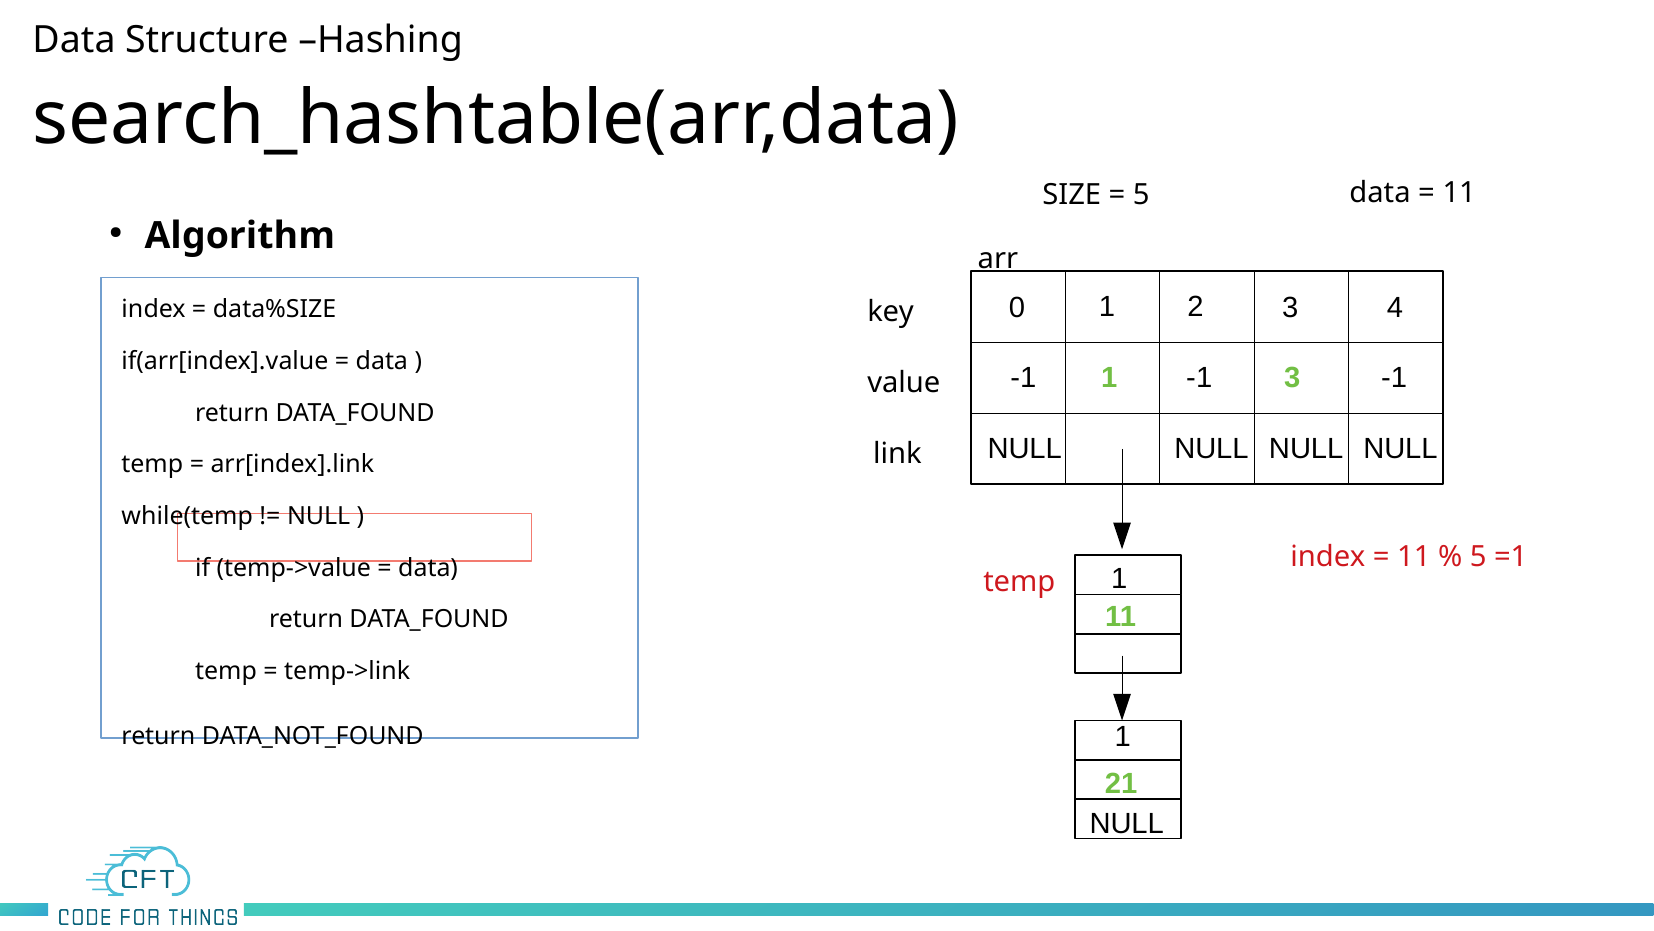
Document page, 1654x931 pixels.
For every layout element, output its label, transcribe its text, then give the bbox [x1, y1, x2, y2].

text_box [1349, 271, 1444, 342]
text_box [1349, 414, 1444, 424]
text_box [1143, 555, 1182, 592]
text_box 3 [1267, 283, 1314, 331]
text_box [1160, 343, 1254, 413]
text_box NULL [972, 424, 1077, 473]
text_box arr [963, 230, 1141, 280]
text_box [1255, 473, 1348, 484]
text_box 1 [1086, 353, 1142, 402]
text_box 0 [994, 283, 1041, 332]
text_box [1160, 473, 1254, 484]
text_box [1074, 603, 1182, 674]
text_box -1 [1366, 353, 1422, 402]
text_box NULL [1159, 424, 1254, 473]
text_box [1255, 414, 1348, 424]
text_box Algorithm [94, 200, 886, 269]
text_box [100, 277, 638, 739]
text_box [1255, 343, 1348, 413]
text_box key [852, 283, 1018, 353]
text_box [1146, 720, 1182, 839]
text_box [970, 473, 1065, 484]
text_box index = data%SIZE if(arr[index].value = data ) return DATA_FOUND temp = arr[index].link while(temp != NULL ) if (temp->value = data) return DATA_FOUND temp = temp->link return DATA_NOT_FOUND [106, 283, 798, 839]
text_box data = 11 [1334, 164, 1512, 214]
text_box NULL [1074, 799, 1179, 847]
title Data Structure –Hashing search_hashtable(arr,data) [32, 12, 1630, 166]
text_box [1160, 271, 1254, 342]
text_box -1 [995, 353, 1052, 402]
text_box index = 11 % 5 =1 [1275, 527, 1583, 578]
text_box NULL [1348, 424, 1453, 473]
text_box [1349, 473, 1444, 484]
text_box 1 [1084, 282, 1131, 331]
text_box [1160, 414, 1254, 424]
text_box 1 [1099, 712, 1146, 759]
text_box [1255, 271, 1348, 342]
text_box [1066, 271, 1159, 342]
text_box [1074, 720, 1099, 799]
text_box 2 [1172, 282, 1219, 331]
text_box 4 [1372, 283, 1419, 331]
text_box 11 [1090, 592, 1199, 640]
text_box 21 [1090, 759, 1170, 808]
text_box 3 [1269, 353, 1325, 402]
text_box 1 [1097, 554, 1143, 592]
text_box link [858, 424, 973, 474]
text_box [970, 280, 1065, 342]
text_box [1018, 343, 1065, 413]
text_box temp [968, 553, 1097, 603]
text_box [1018, 414, 1065, 424]
text_box [1349, 343, 1444, 413]
text_box [1066, 414, 1159, 484]
text_box NULL [1254, 424, 1348, 473]
text_box -1 [1171, 353, 1228, 402]
text_box SIZE = 5 [1027, 166, 1205, 216]
text_box [1066, 343, 1159, 413]
picture [59, 846, 237, 925]
text_box value [852, 353, 1018, 437]
